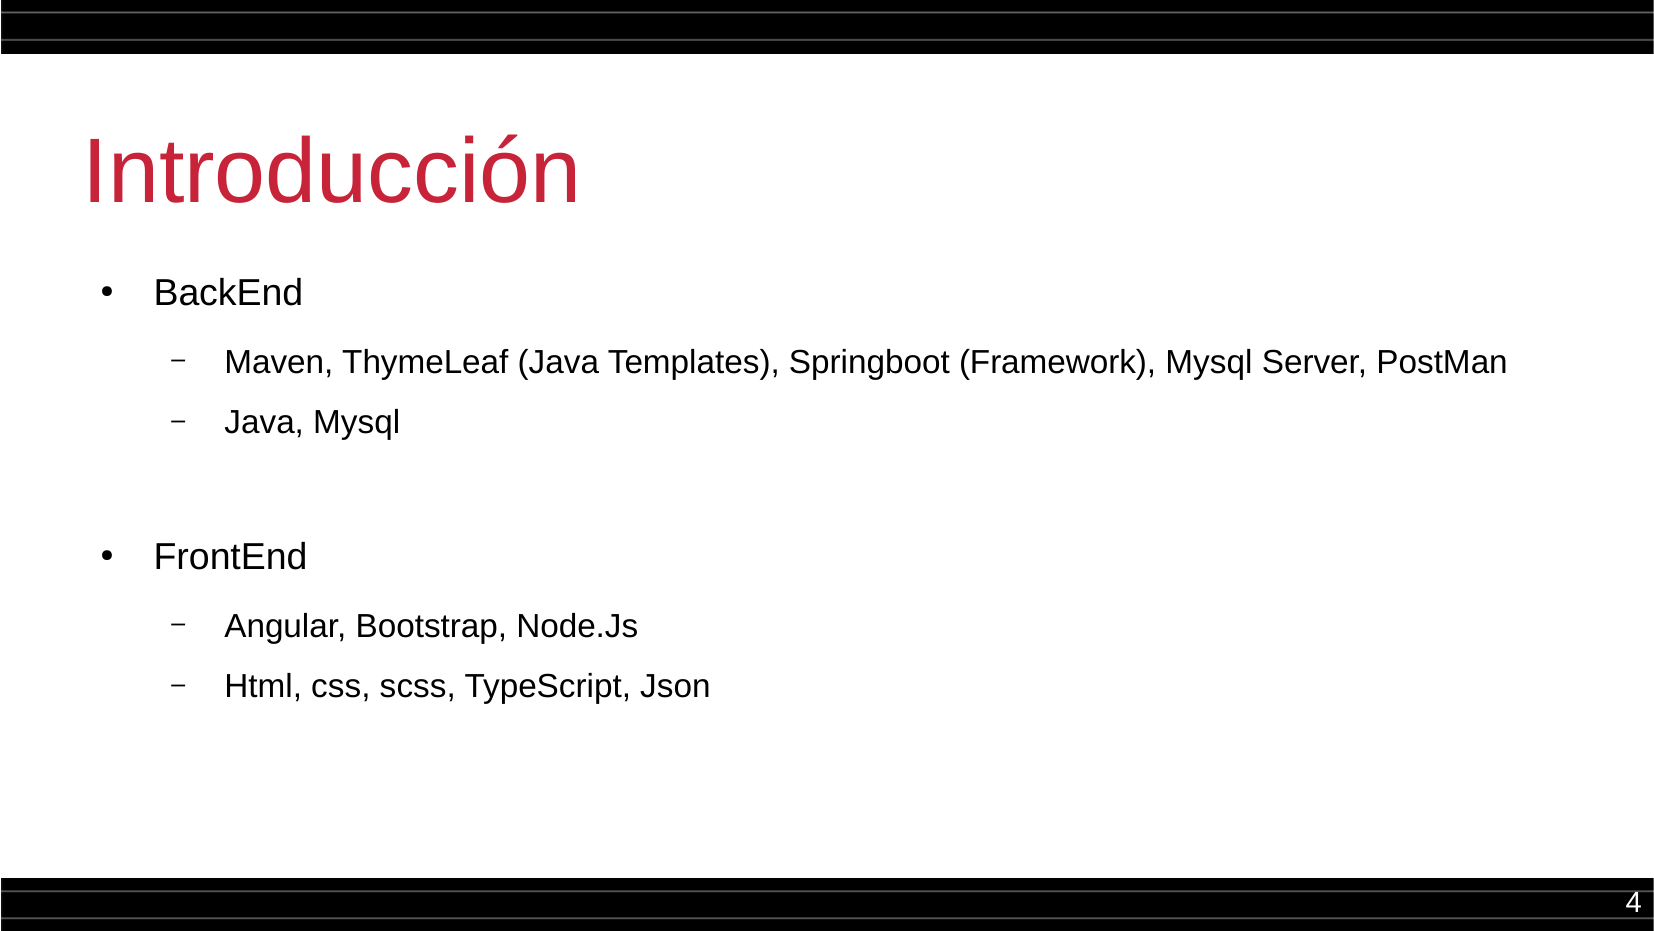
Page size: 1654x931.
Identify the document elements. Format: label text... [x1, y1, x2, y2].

title Introducción [82, 92, 1571, 249]
list BackEnd Maven, ThymeLeaf (Java Templates), Springboot (Framework), Mysql Server, PostMan Java, Mysql FrontEnd Angular, Bootstrap, Node.Js Html, css, scss, TypeScript, Json [82, 271, 1571, 758]
picture [1, 0, 1654, 54]
picture [1, 878, 1654, 931]
